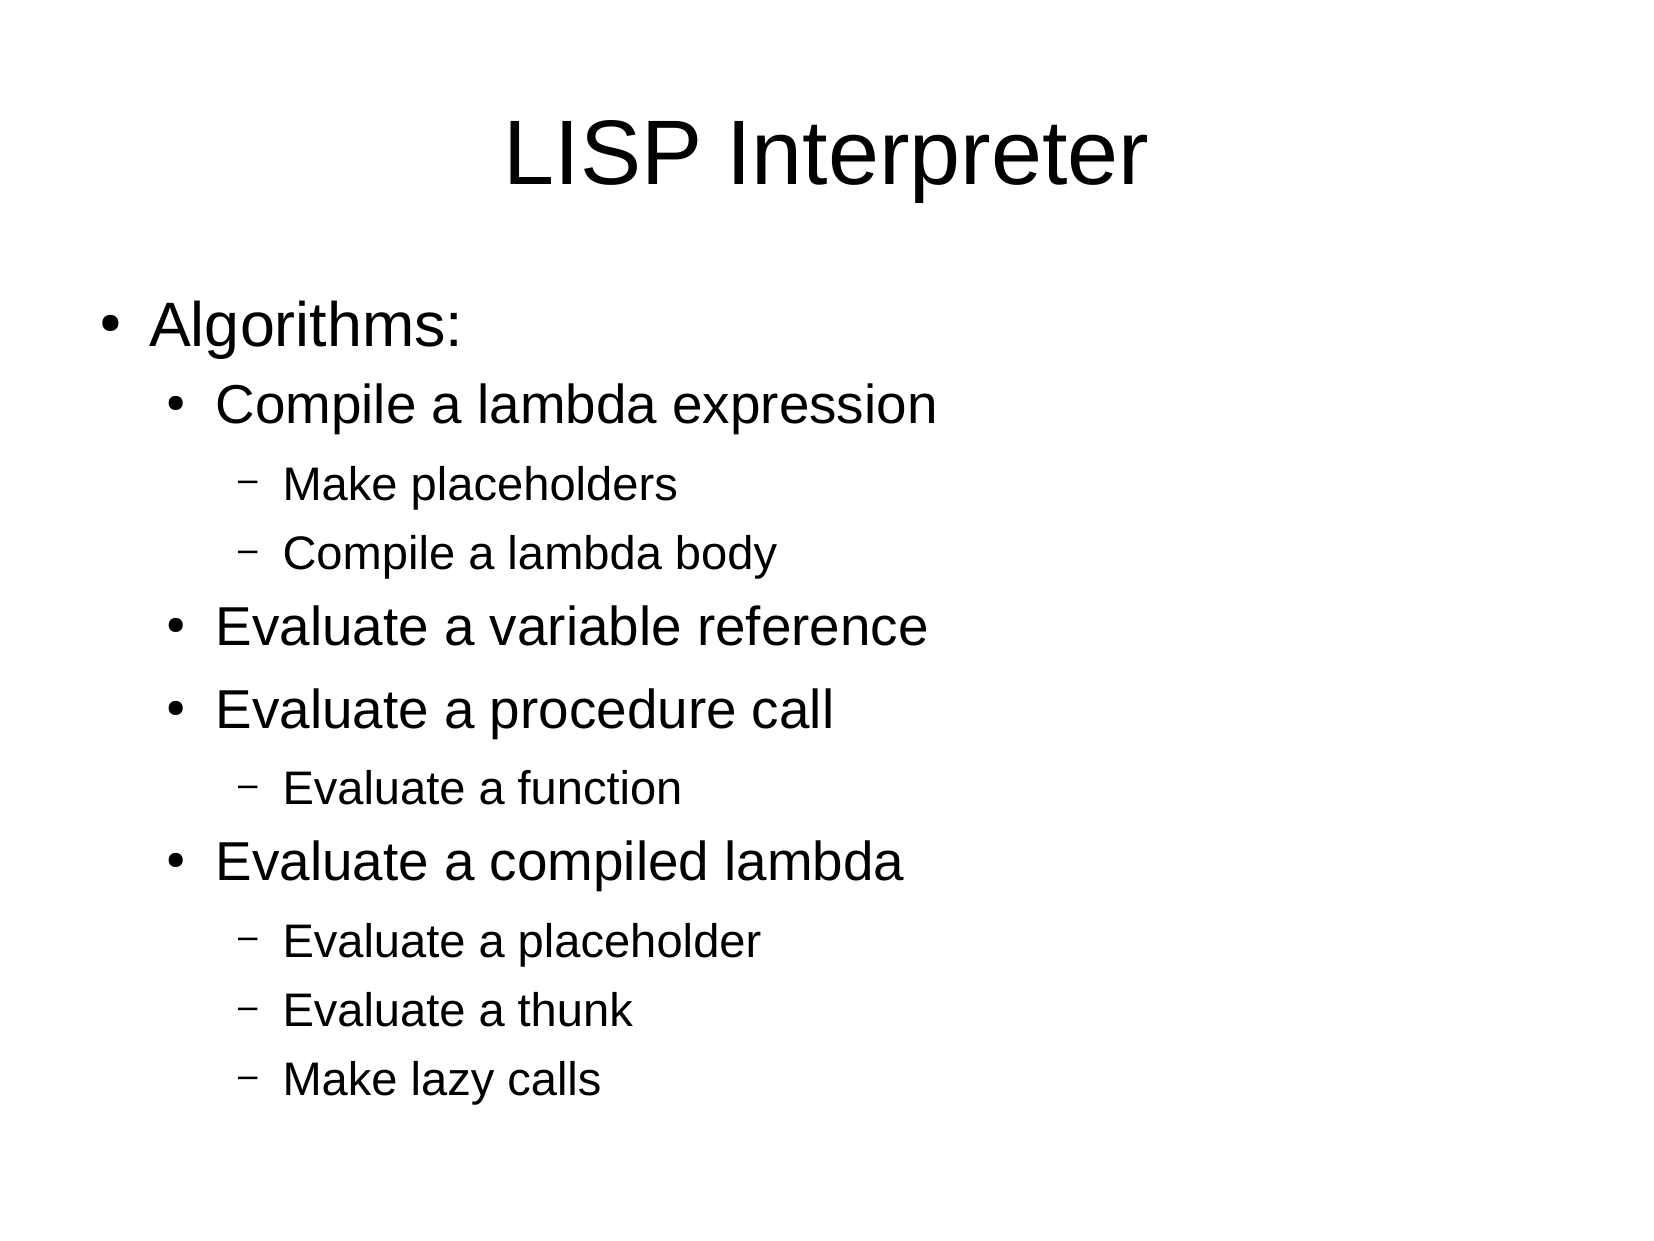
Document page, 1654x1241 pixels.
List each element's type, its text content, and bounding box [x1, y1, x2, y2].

title LISP Interpreter [82, 49, 1571, 257]
list Algorithms: Compile a lambda expression Make placeholders Compile a lambda body Evaluate a variable reference Evaluate a procedure call Evaluate a function Evaluate a compiled lambda Evaluate a placeholder Evaluate a thunk Make lazy calls [82, 290, 1571, 1109]
